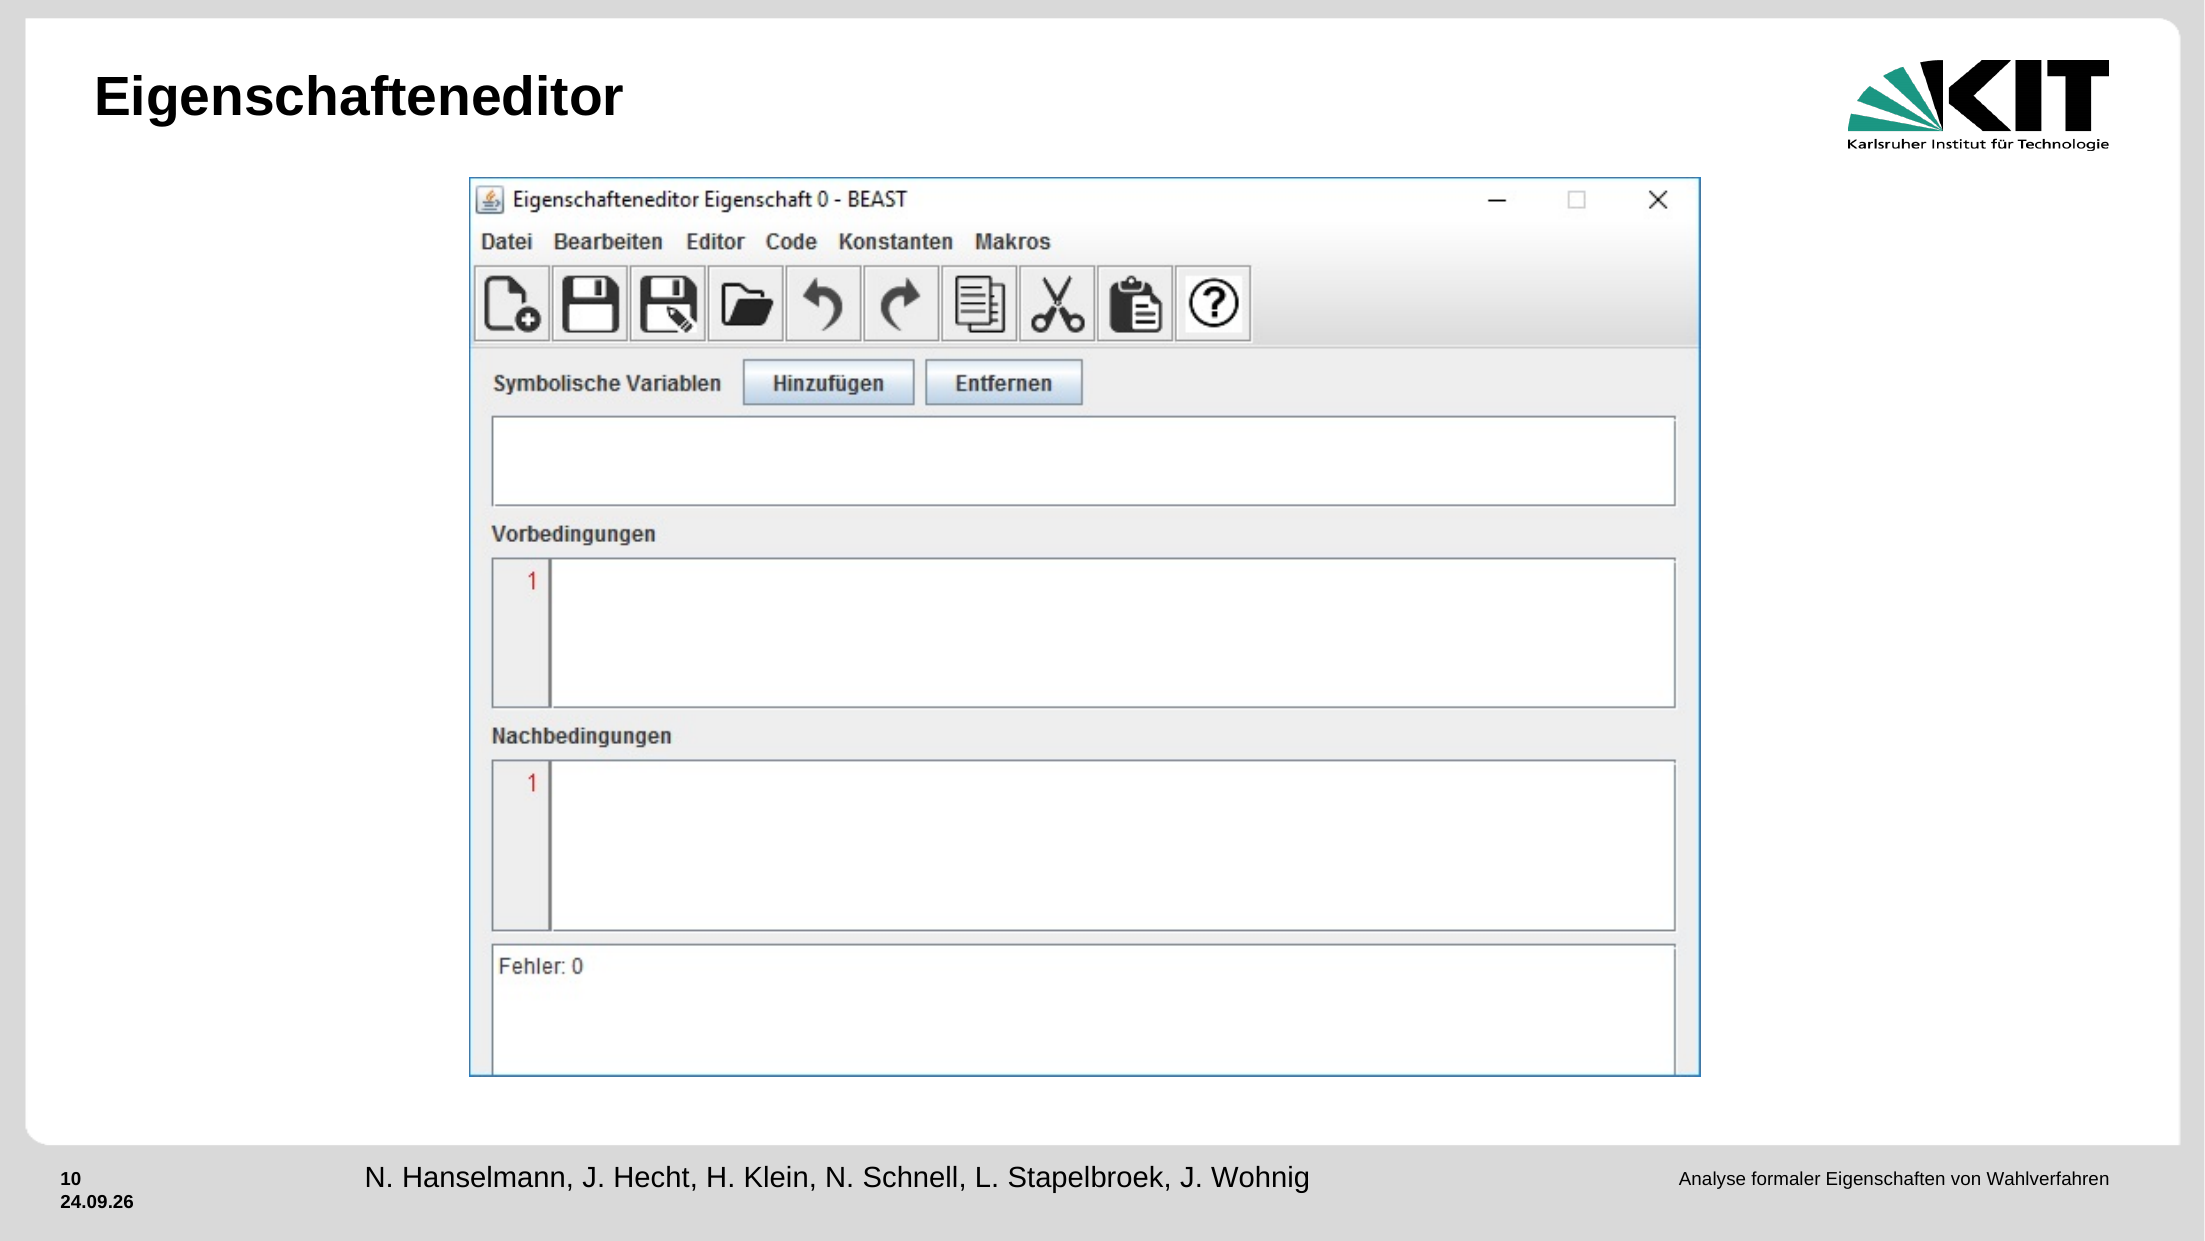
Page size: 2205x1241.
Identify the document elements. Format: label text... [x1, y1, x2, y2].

title Eigenschafteneditor [94, 60, 1761, 162]
picture [0, 0, 2205, 1241]
